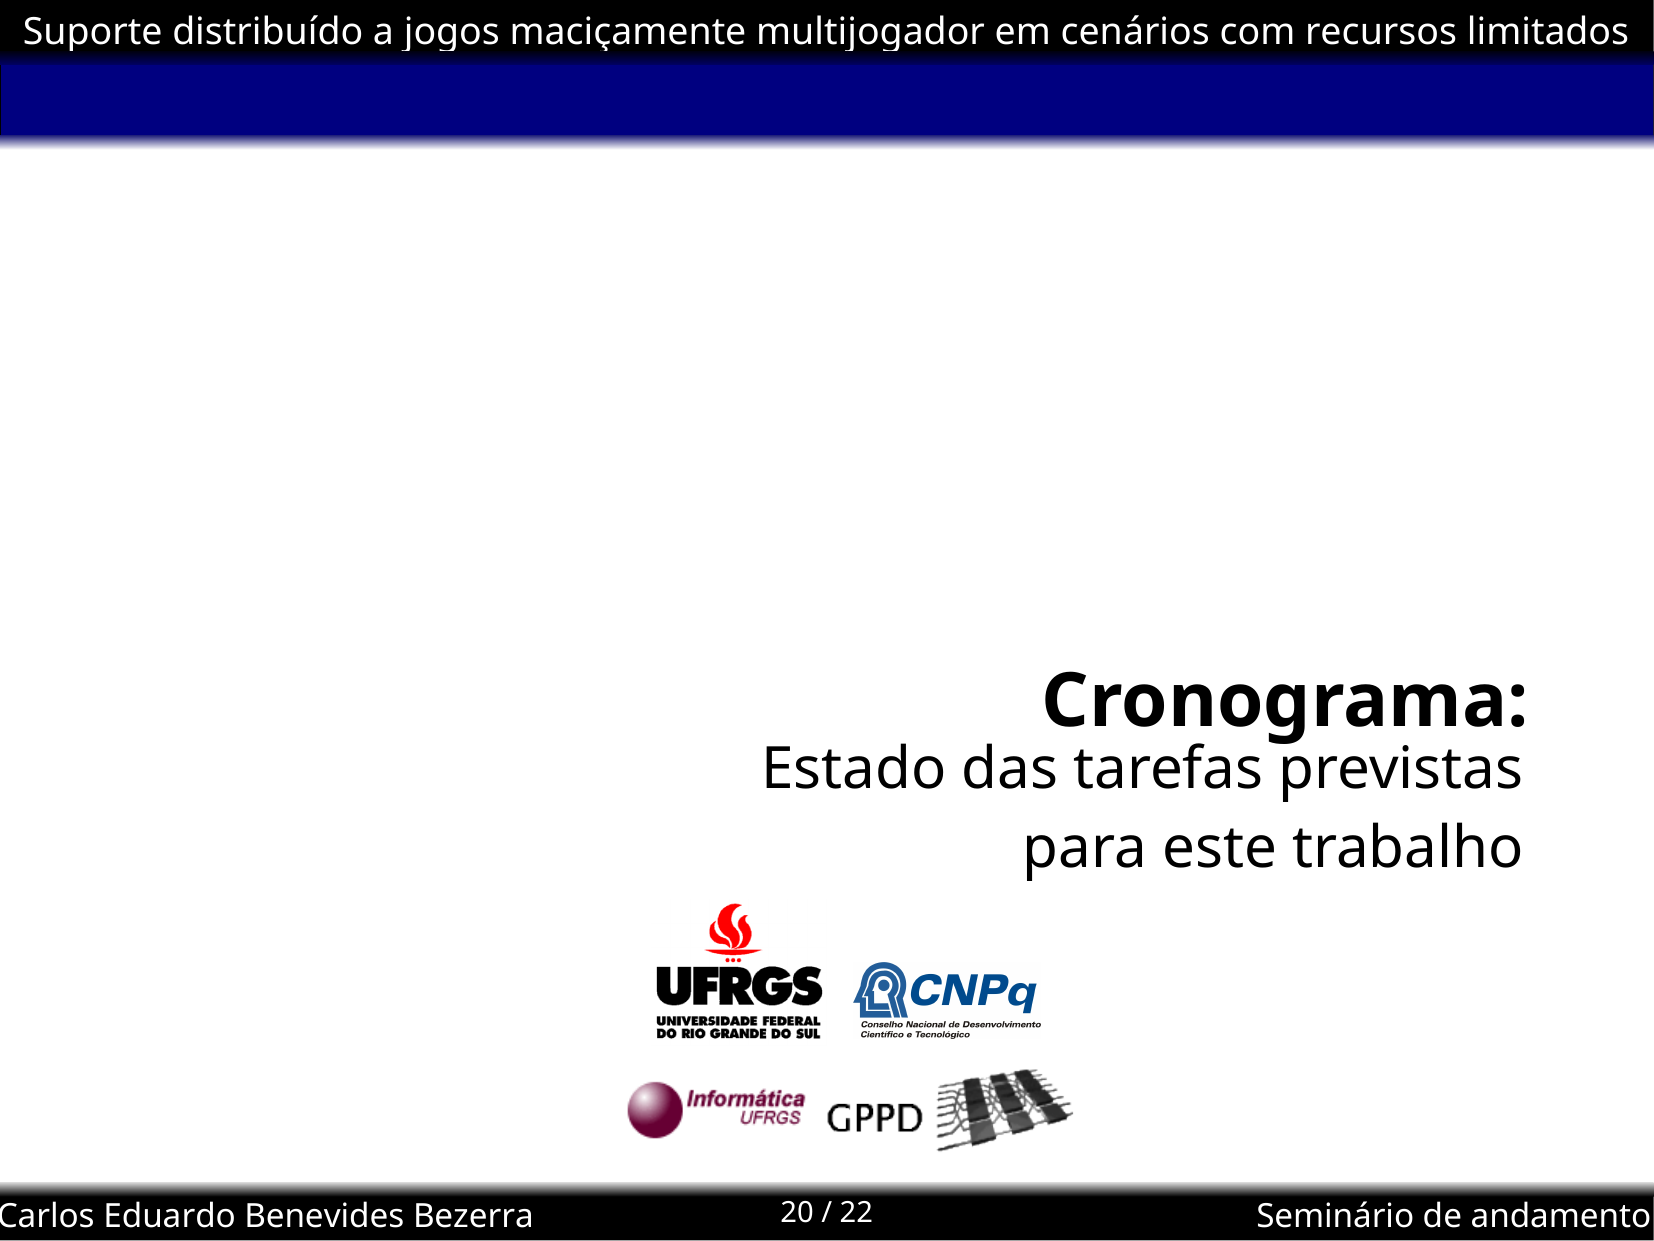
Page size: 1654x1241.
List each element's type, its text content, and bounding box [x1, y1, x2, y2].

title Cronograma: [123, 268, 1530, 719]
picture [651, 928, 827, 1046]
picture [853, 962, 1041, 1039]
subtitle Estado das tarefas previstas para este trabalho [366, 726, 1524, 928]
picture [826, 1068, 1075, 1154]
picture [614, 1068, 821, 1148]
